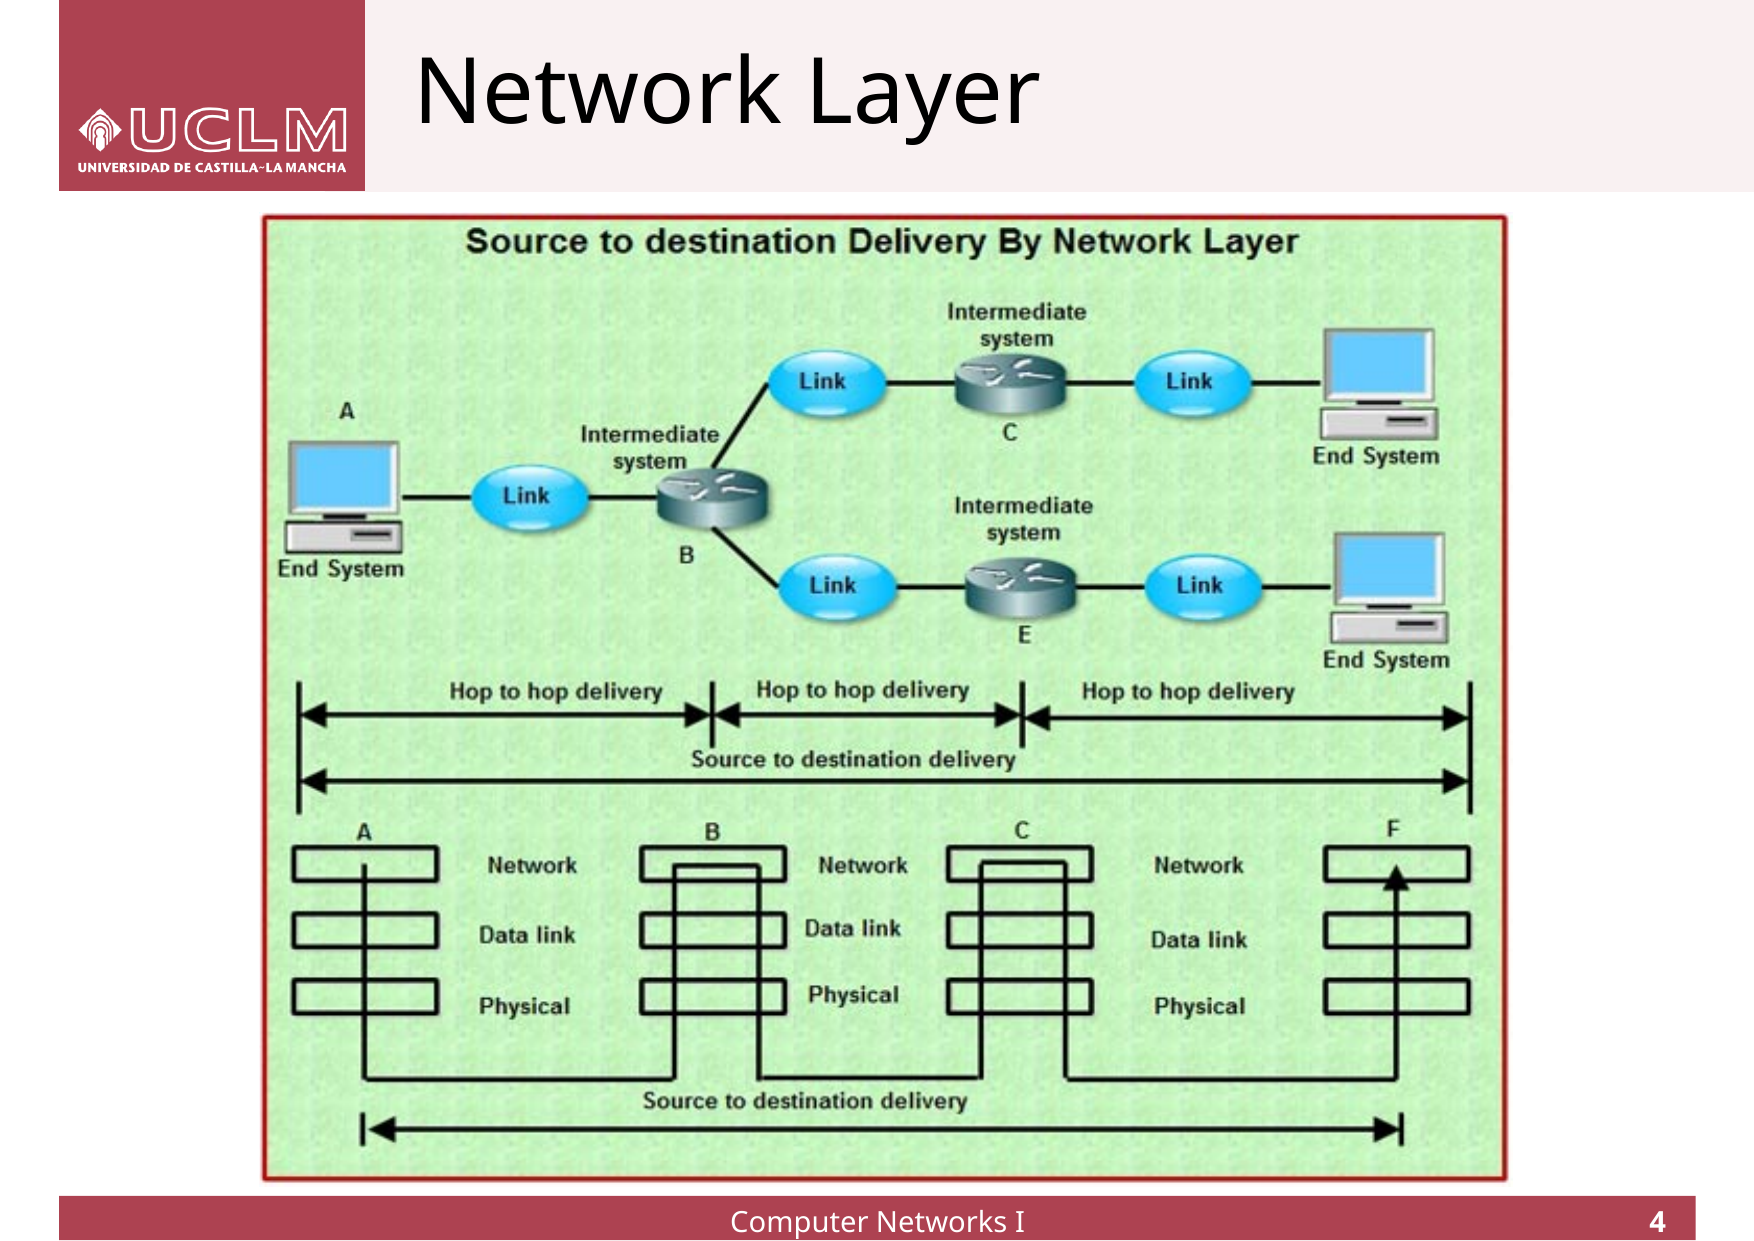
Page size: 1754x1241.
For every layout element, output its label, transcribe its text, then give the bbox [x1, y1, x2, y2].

picture [259, 212, 1513, 1187]
title Network Layer [413, 0, 1667, 198]
picture [59, 0, 365, 191]
